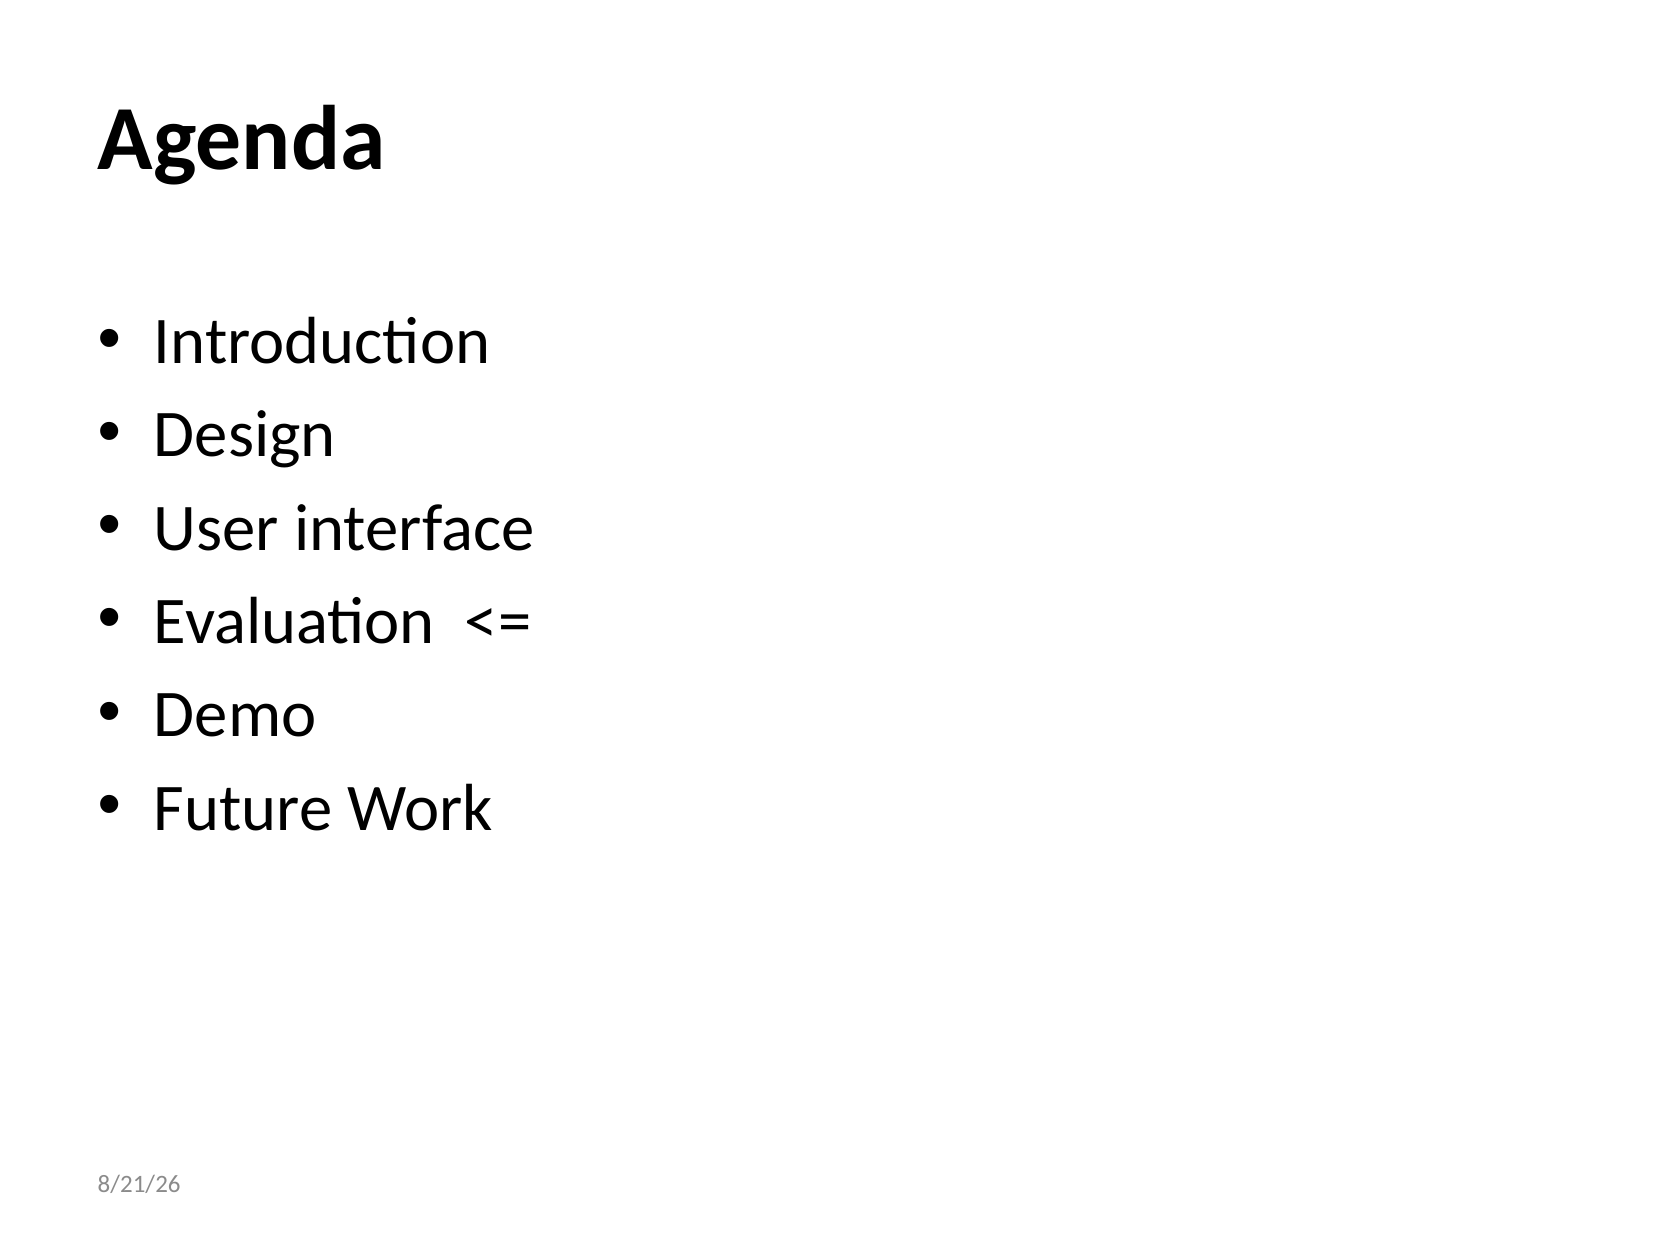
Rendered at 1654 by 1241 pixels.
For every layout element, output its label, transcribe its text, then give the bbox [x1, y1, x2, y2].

slide_number 7/23/16 [82, 1149, 469, 1216]
list Introduction Design User interface Evaluation <= Demo Future Work [82, 289, 1571, 1108]
title Agenda [82, 49, 1571, 217]
